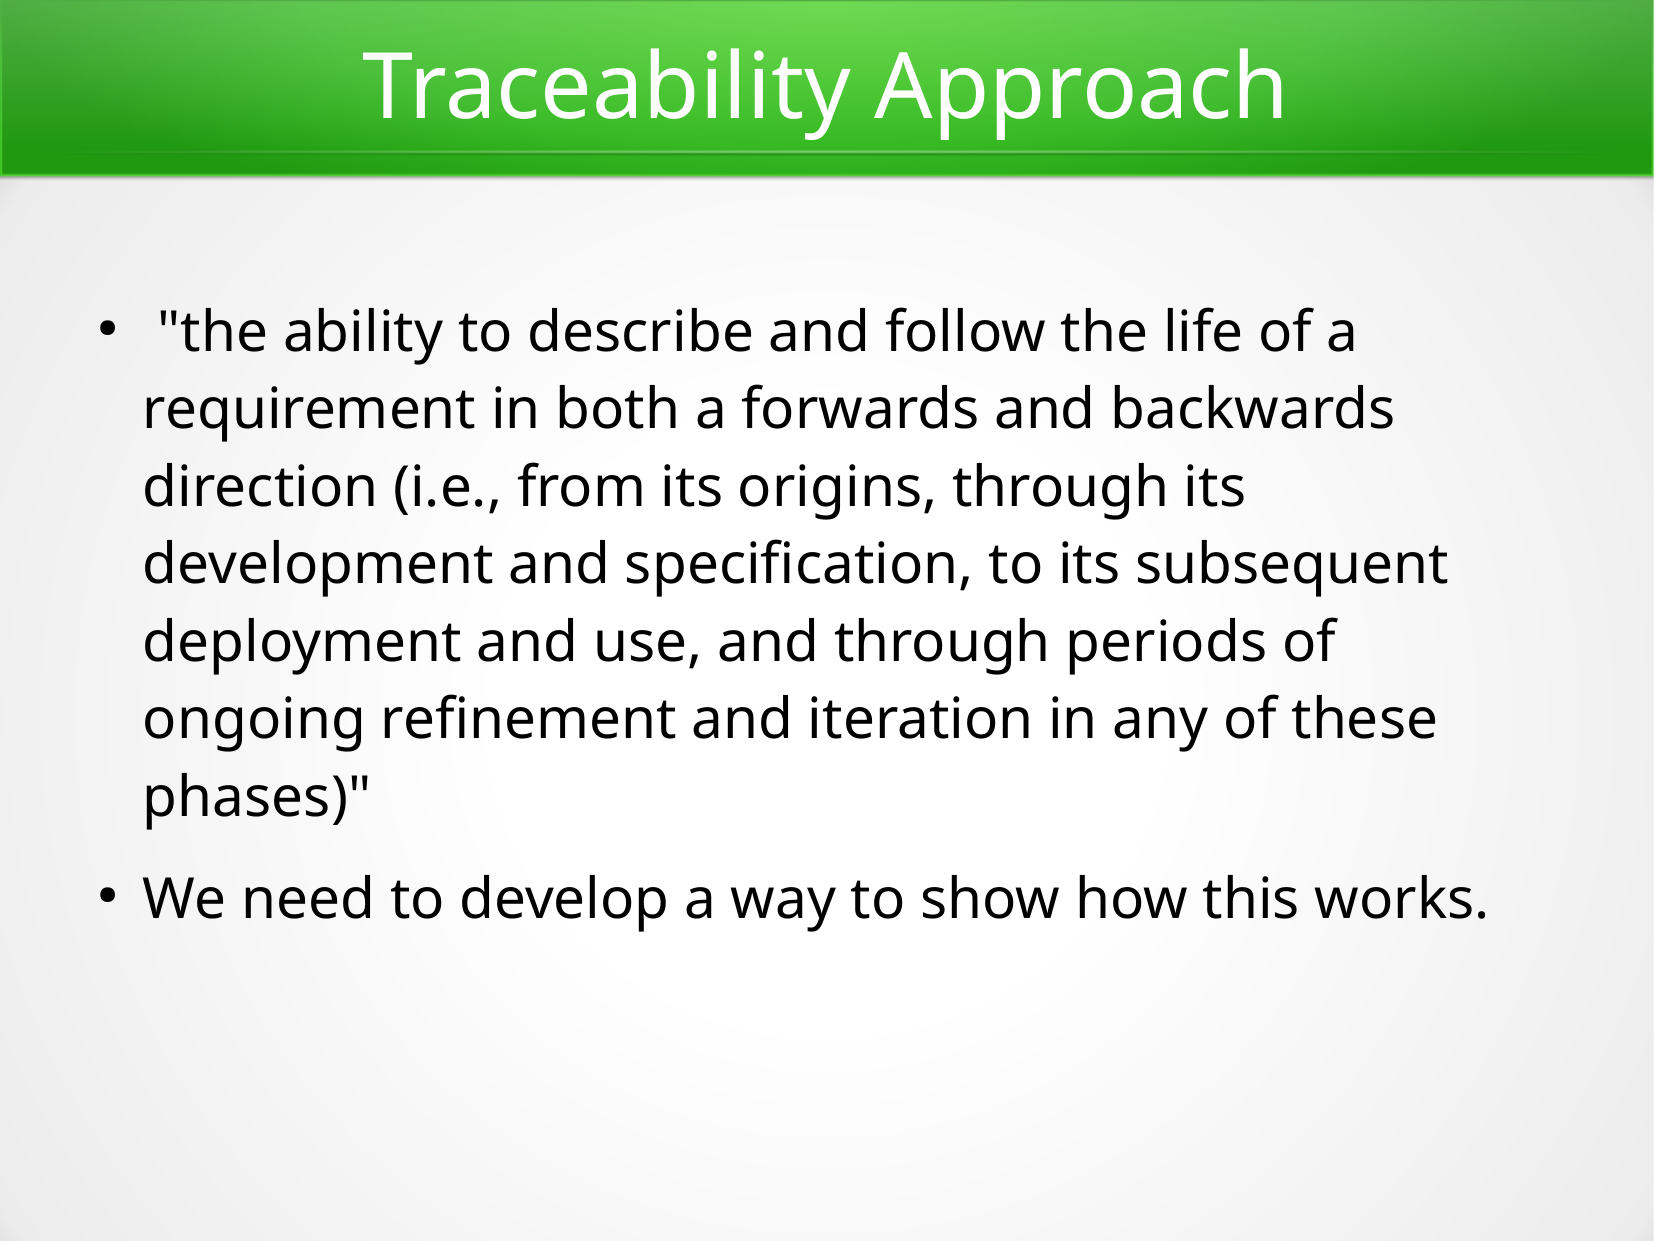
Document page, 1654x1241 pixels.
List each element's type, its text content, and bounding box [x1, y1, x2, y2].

list "the ability to describe and follow the life of a requirement in both a forwards and backwards direction (i.e., from its origins, through its development and specification, to its subsequent deployment and use, and through periods of ongoing refinement and iteration in any of these phases)" We need to develop a way to show how this works. [82, 290, 1501, 1010]
title Traceability Approach [82, 11, 1571, 154]
picture [0, 0, 1654, 1241]
